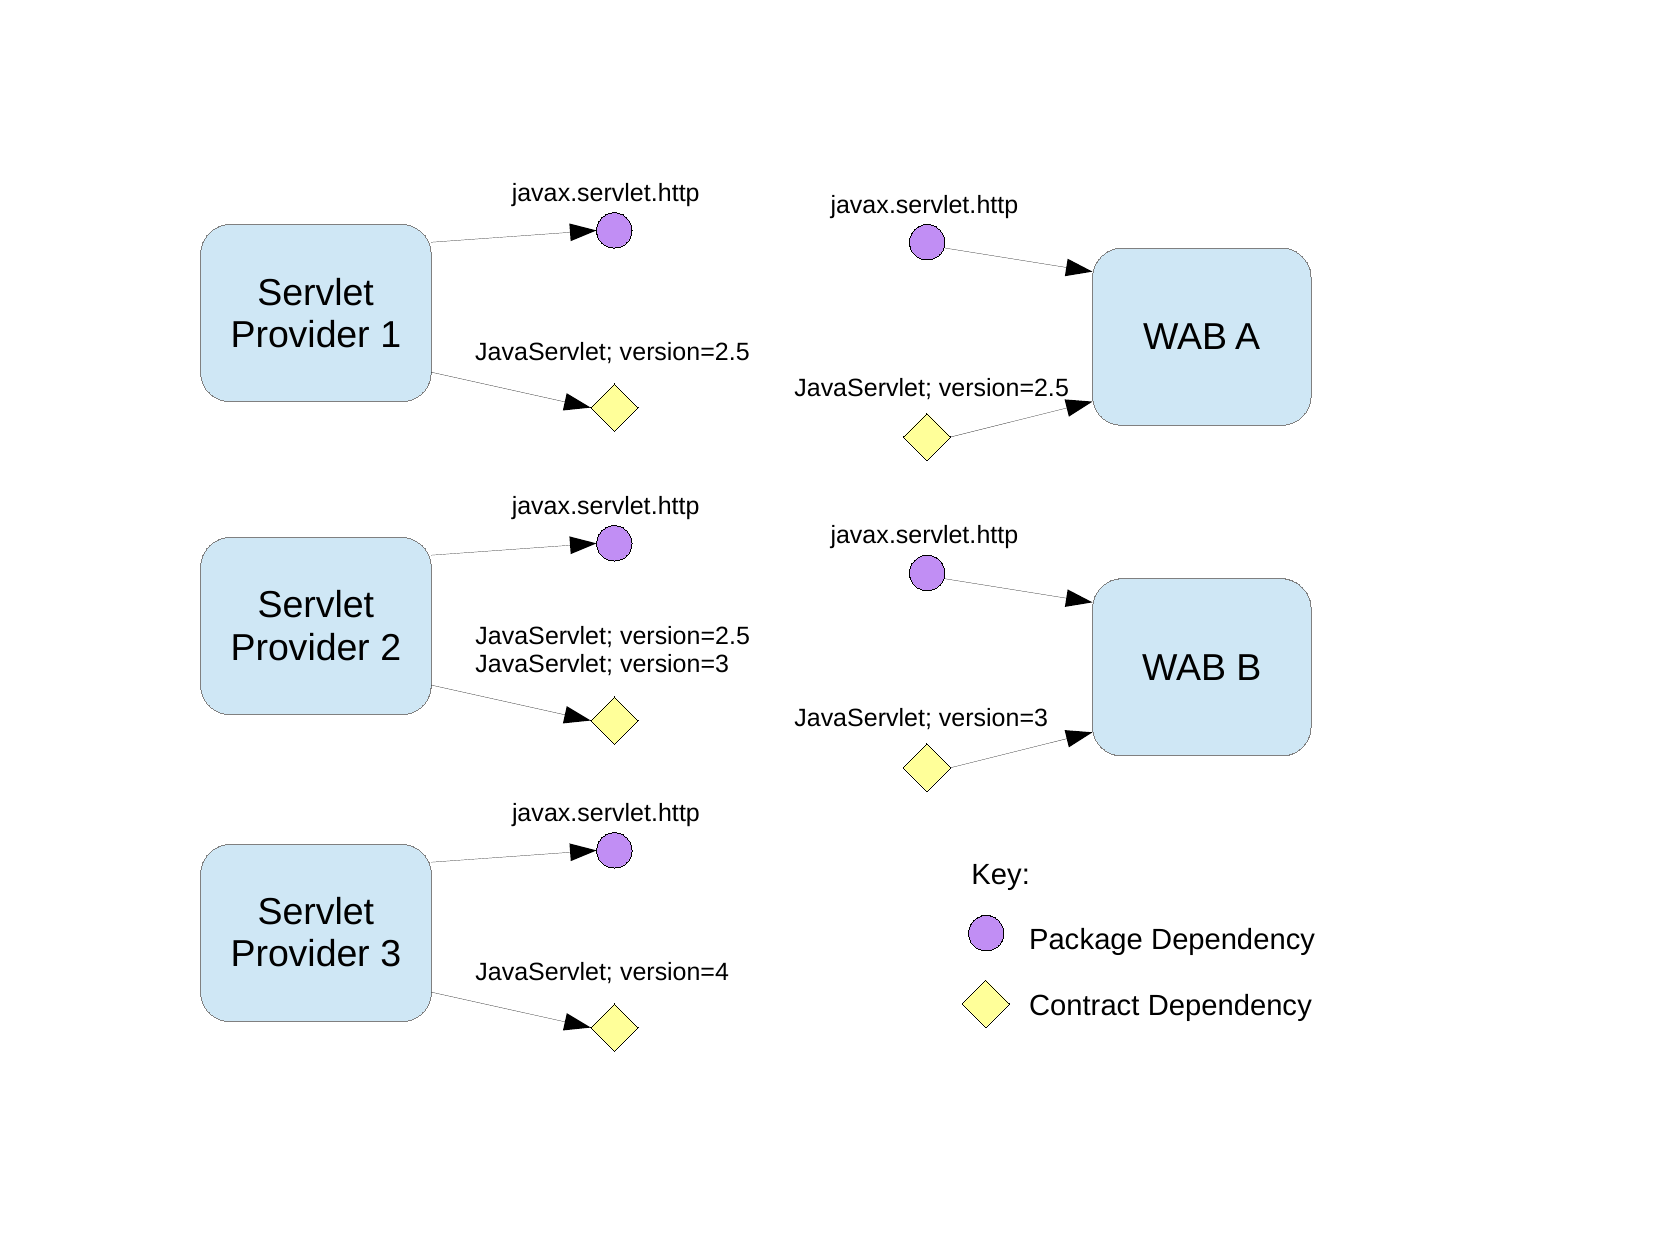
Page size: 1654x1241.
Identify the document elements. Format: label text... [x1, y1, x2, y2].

text_box WAB A [1092, 248, 1312, 426]
text_box javax.servlet.http [815, 183, 1033, 226]
text_box [591, 383, 639, 432]
text_box javax.servlet.http [815, 513, 1033, 557]
text_box [596, 215, 633, 249]
text_box Key: Package Dependency Contract Dependency [956, 850, 1327, 1028]
text_box [909, 226, 945, 260]
text_box JavaServlet; version=2.5 [779, 366, 1084, 409]
text_box javax.servlet.http [497, 171, 715, 215]
text_box [962, 980, 1010, 1028]
text_box JavaServlet; version=2.5 JavaServlet; version=3 [460, 614, 765, 685]
text_box [591, 1003, 639, 1052]
text_box [903, 743, 951, 792]
text_box Servlet Provider 1 [200, 224, 432, 402]
text_box [903, 413, 950, 461]
text_box [596, 835, 633, 869]
text_box JavaServlet; version=2.5 [460, 330, 765, 374]
text_box JavaServlet; version=3 [779, 696, 1063, 740]
text_box [591, 696, 639, 745]
text_box [596, 528, 633, 562]
text_box [968, 915, 1004, 951]
text_box javax.servlet.http [497, 484, 715, 528]
text_box WAB B [1092, 578, 1312, 756]
text_box JavaServlet; version=4 [460, 950, 744, 994]
text_box [909, 557, 945, 591]
text_box Servlet Provider 2 [200, 537, 432, 715]
text_box javax.servlet.http [497, 791, 715, 835]
text_box Servlet Provider 3 [200, 844, 432, 1022]
